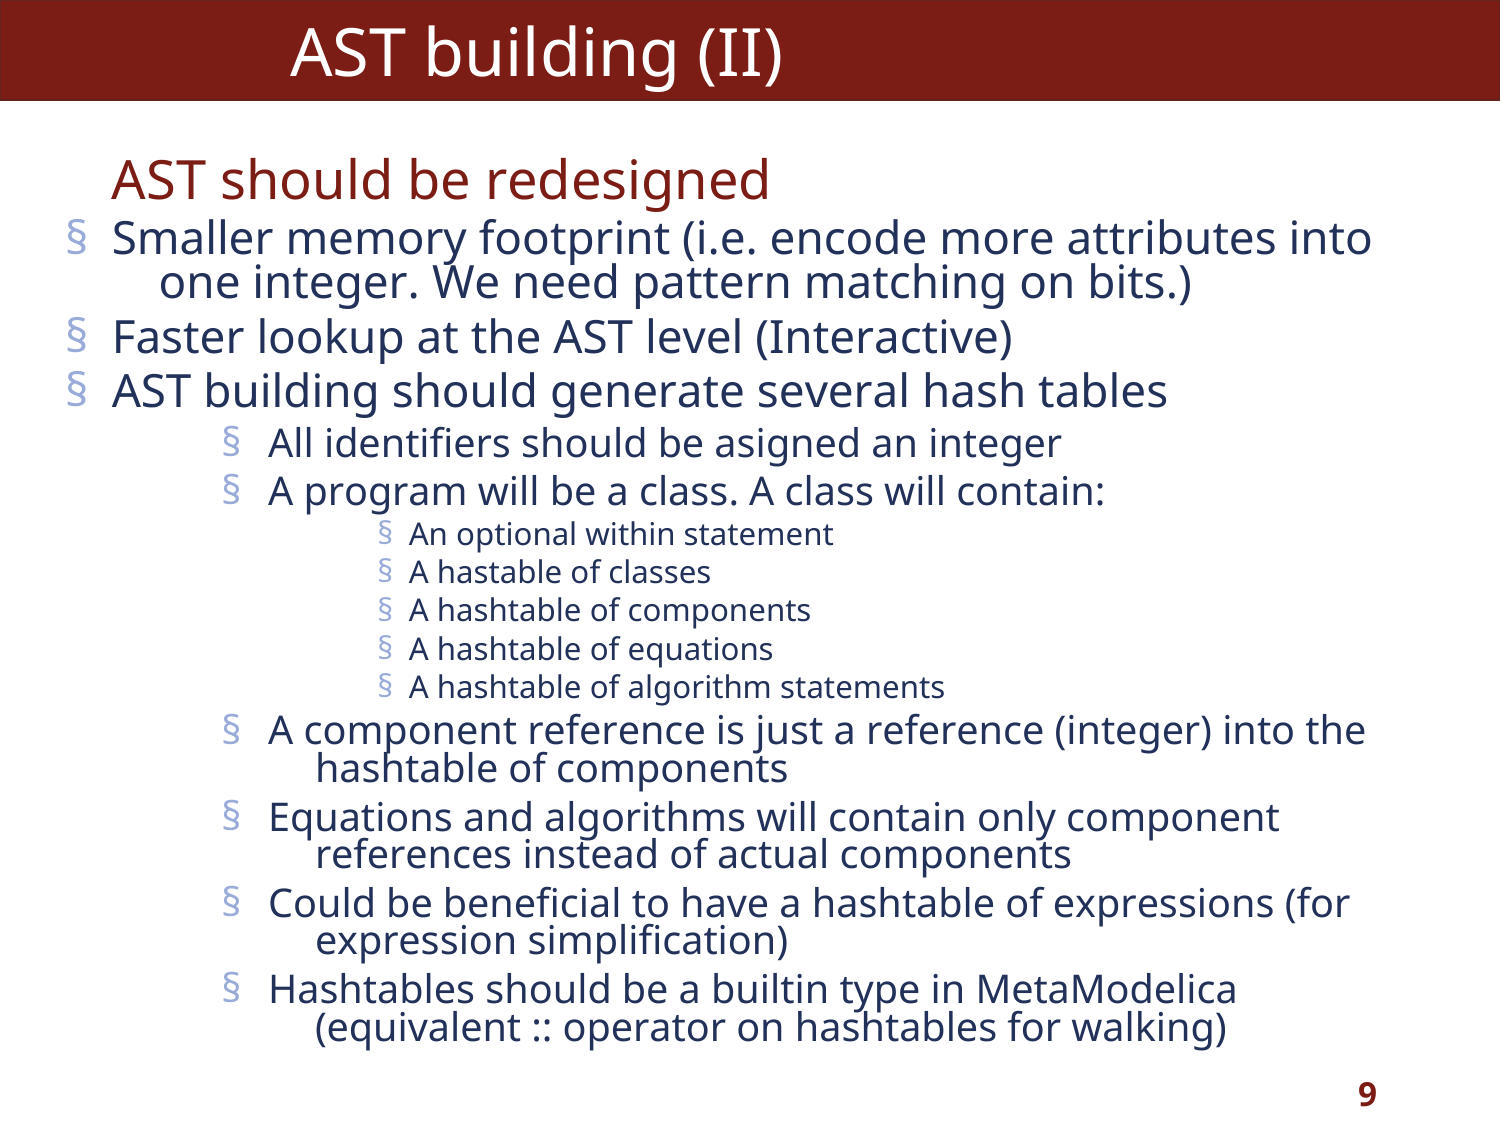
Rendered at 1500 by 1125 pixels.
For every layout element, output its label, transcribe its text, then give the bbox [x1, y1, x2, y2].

title AST building (II) [275, 0, 1500, 100]
list AST should be redesigned Smaller memory footprint (i.e. encode more attributes into one integer. We need pattern matching on bits.) Faster lookup at the AST level (Interactive) AST building should generate several hash tables All identifiers should be asigned an integer A program will be a class. A class will contain: An optional within statement A hastable of classes A hashtable of components A hashtable of equations A hashtable of algorithm statements A component reference is just a reference (integer) into the hashtable of components Equations and algorithms will contain only component references instead of actual components Could be beneficial to have a hashtable of expressions (for expression simplification) Hashtables should be a builtin type in MetaModelica (equivalent :: operator on hashtables for walking) [50, 149, 1451, 1075]
text_box 9 [1342, 1065, 1493, 1116]
